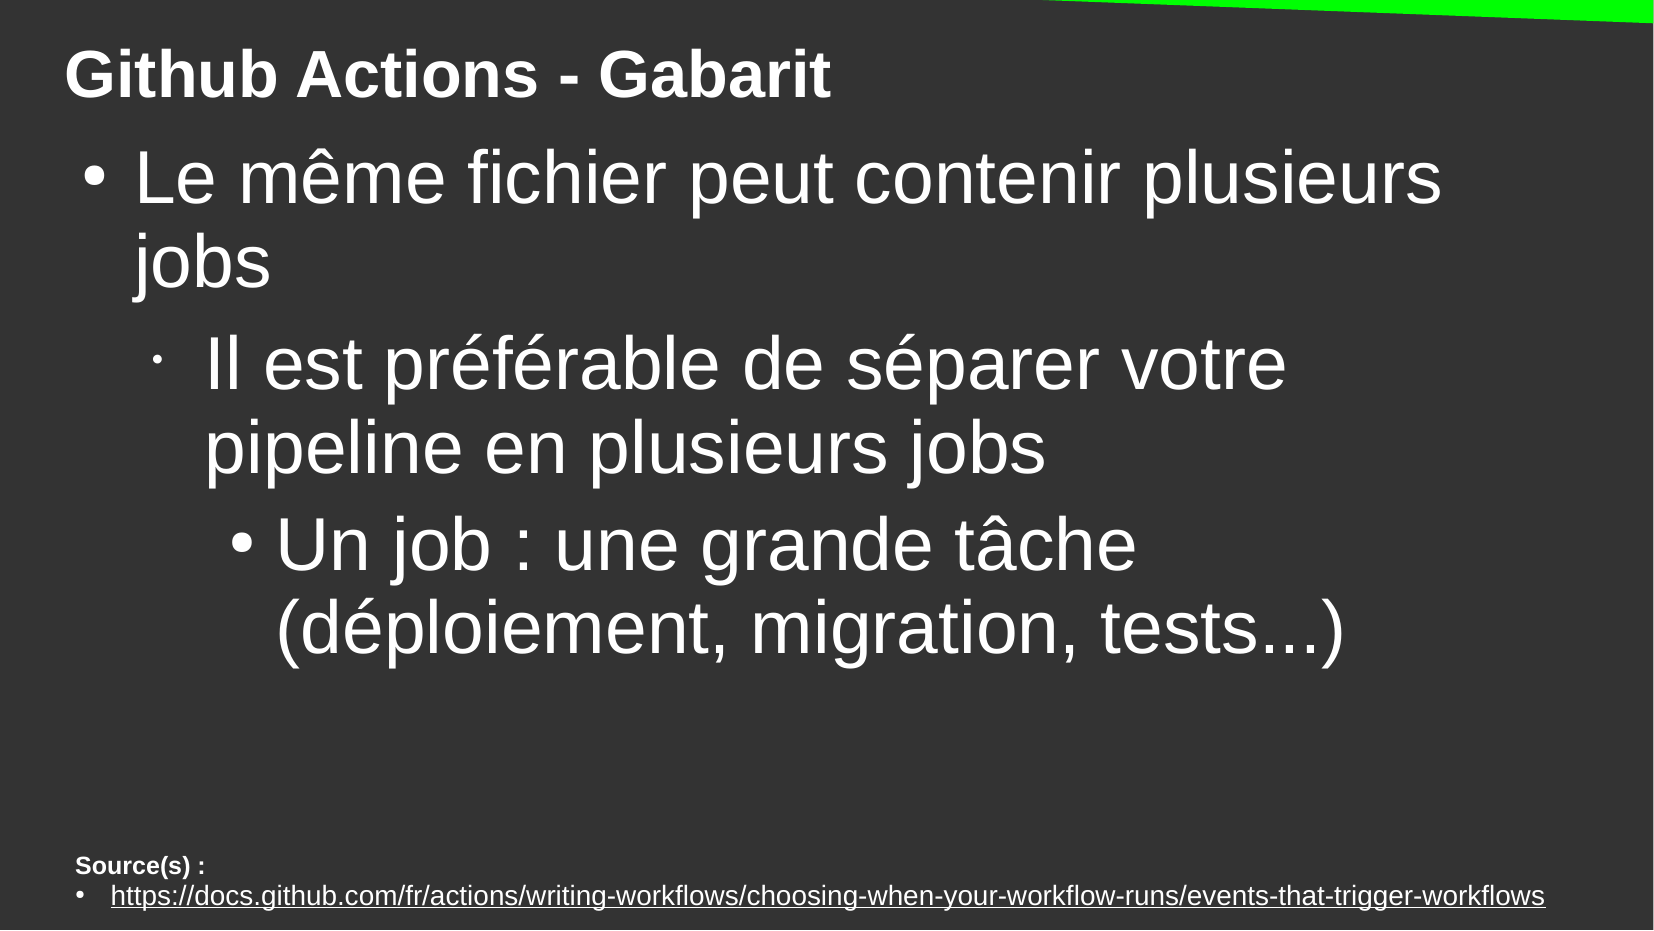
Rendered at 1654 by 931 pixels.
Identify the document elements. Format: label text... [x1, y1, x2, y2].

text_box Source(s) : https://docs.github.com/fr/actions/writing-workflows/choosing-when-your-workflow-runs/events-that-trigger-workflows [60, 844, 1607, 919]
text_box [1042, 0, 1654, 24]
title Github Actions - Gabarit [64, 37, 1105, 119]
list Le même fichier peut contenir plusieurs jobs Il est préférable de séparer votre pipeline en plusieurs jobs Un job : une grande tâche (déploiement, migration, tests...) [63, 135, 1542, 686]
